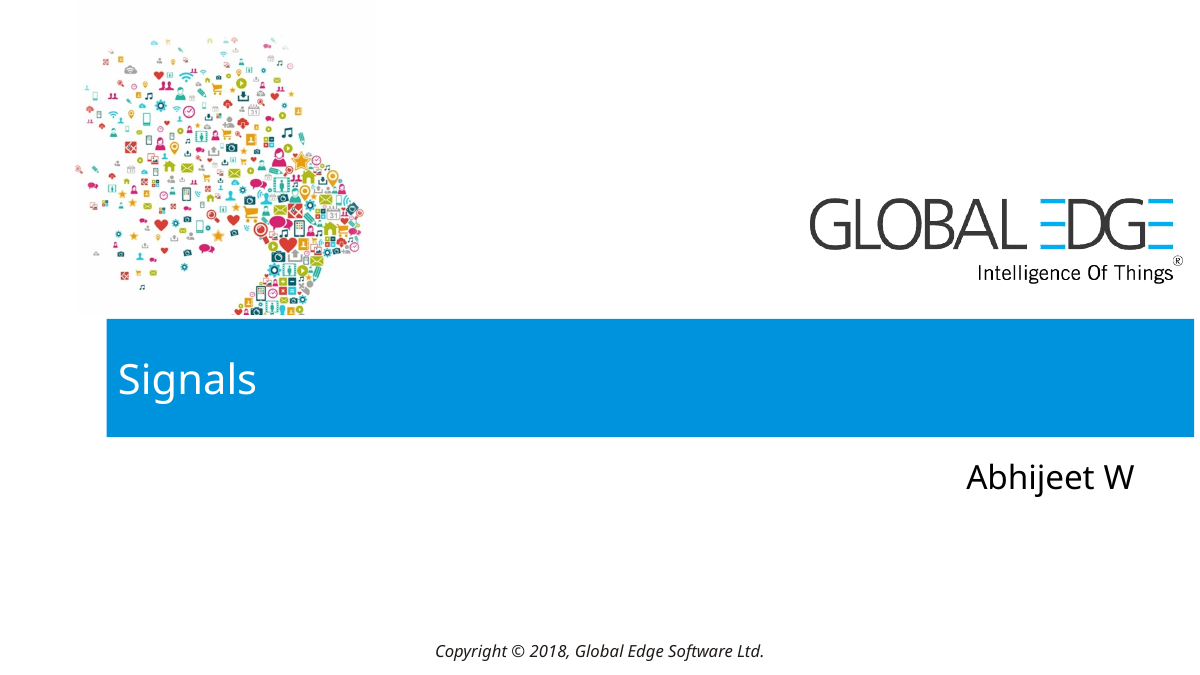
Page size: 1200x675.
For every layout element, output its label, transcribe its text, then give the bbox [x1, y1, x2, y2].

title Signals [106, 318, 1195, 438]
picture [75, 0, 377, 315]
list Abhijeet W [283, 445, 1146, 508]
picture [756, 143, 1194, 318]
